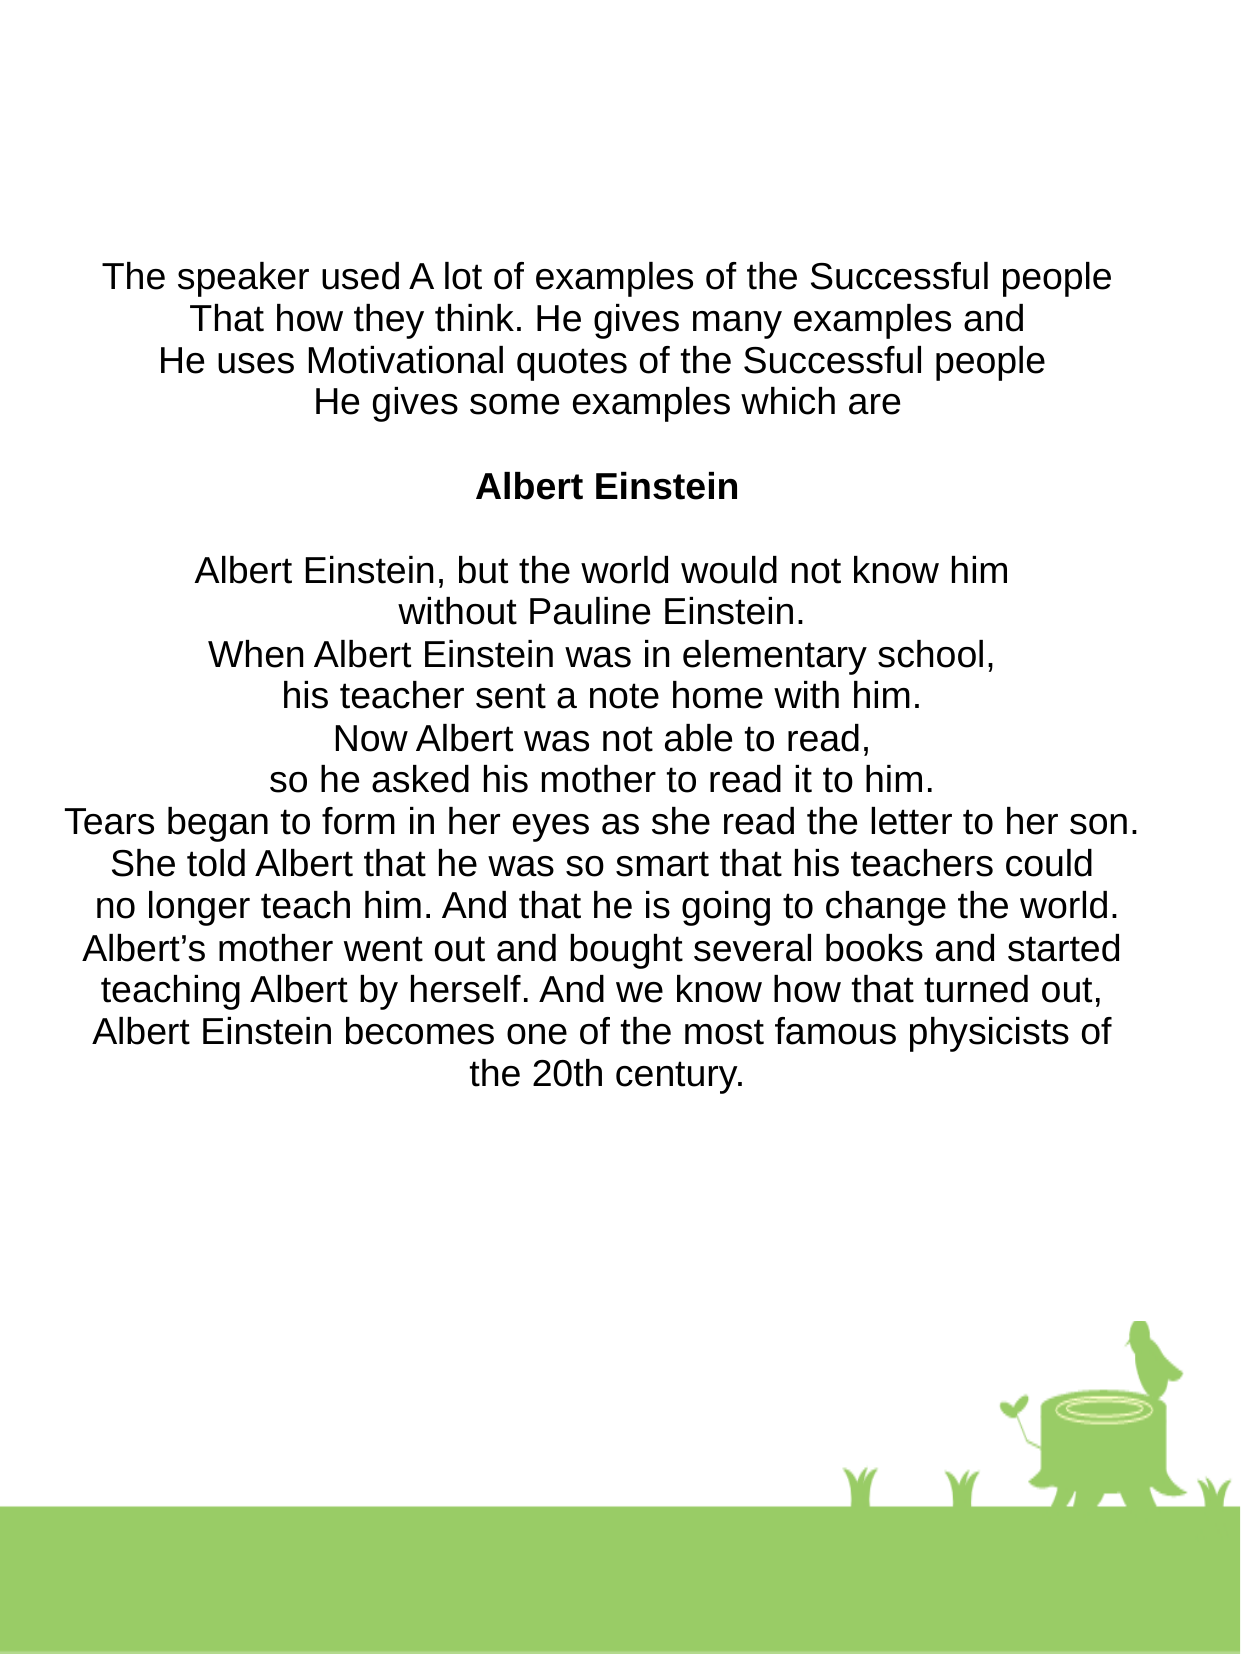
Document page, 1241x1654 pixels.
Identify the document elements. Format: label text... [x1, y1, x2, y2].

picture [0, 0, 1241, 1654]
text_box The speaker used A lot of examples of the Successful people That how they think. He gives many examples and He uses Motivational quotes of the Successful people He gives some examples which are Albert Einstein Albert Einstein, but the world would not know him without Pauline Einstein. When Albert Einstein was in elementary school, his teacher sent a note home with him. Now Albert was not able to read, so he asked his mother to read it to him. Tears began to form in her eyes as she read the letter to her son. She told Albert that he was so smart that his teachers could no longer teach him. And that he is going to change the world. Albert’s mother went out and bought several books and started teaching Albert by herself. And we know how that turned out, Albert Einstein becomes one of the most famous physicists of the 20th century. [30, 30, 1186, 1321]
